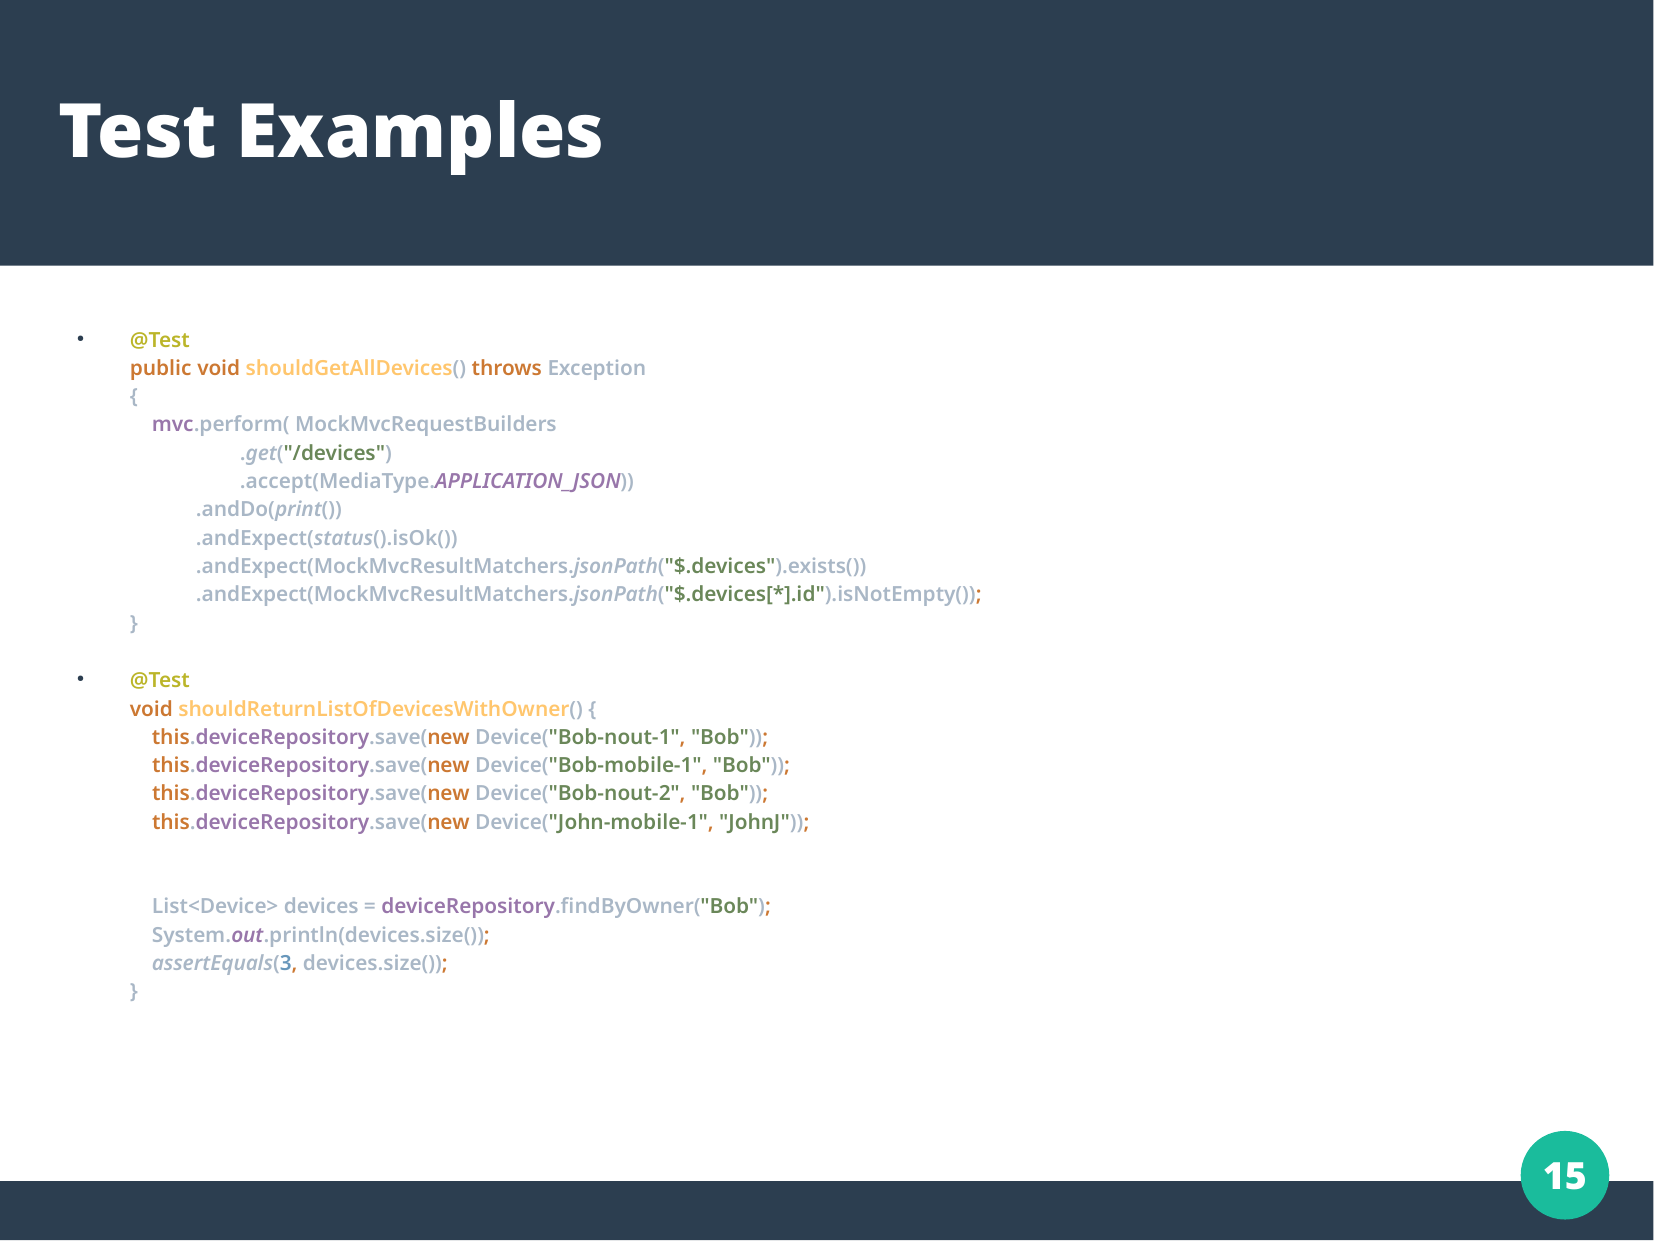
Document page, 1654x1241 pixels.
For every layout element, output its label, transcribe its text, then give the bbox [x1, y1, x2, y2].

title Test Examples [59, 49, 1595, 207]
list @Test public void shouldGetAllDevices() throws Exception { mvc.perform( MockMvcRequestBuilders .get("/devices") .accept(MediaType.APPLICATION_JSON)) .andDo(print()) .andExpect(status().isOk()) .andExpect(MockMvcResultMatchers.jsonPath("$.devices").exists()) .andExpect(MockMvcResultMatchers.jsonPath("$.devices[*].id").isNotEmpty()); } @Test void shouldReturnListOfDevicesWithOwner() { this.deviceRepository.save(new Device("Bob-nout-1", "Bob")); this.deviceRepository.save(new Device("Bob-mobile-1", "Bob")); this.deviceRepository.save(new Device("Bob-nout-2", "Bob")); this.deviceRepository.save(new Device("John-mobile-1", "JohnJ")); List<Device> devices = deviceRepository.findByOwner("Bob"); System.out.println(devices.size()); assertEquals(3, devices.size()); } [59, 324, 1595, 1152]
